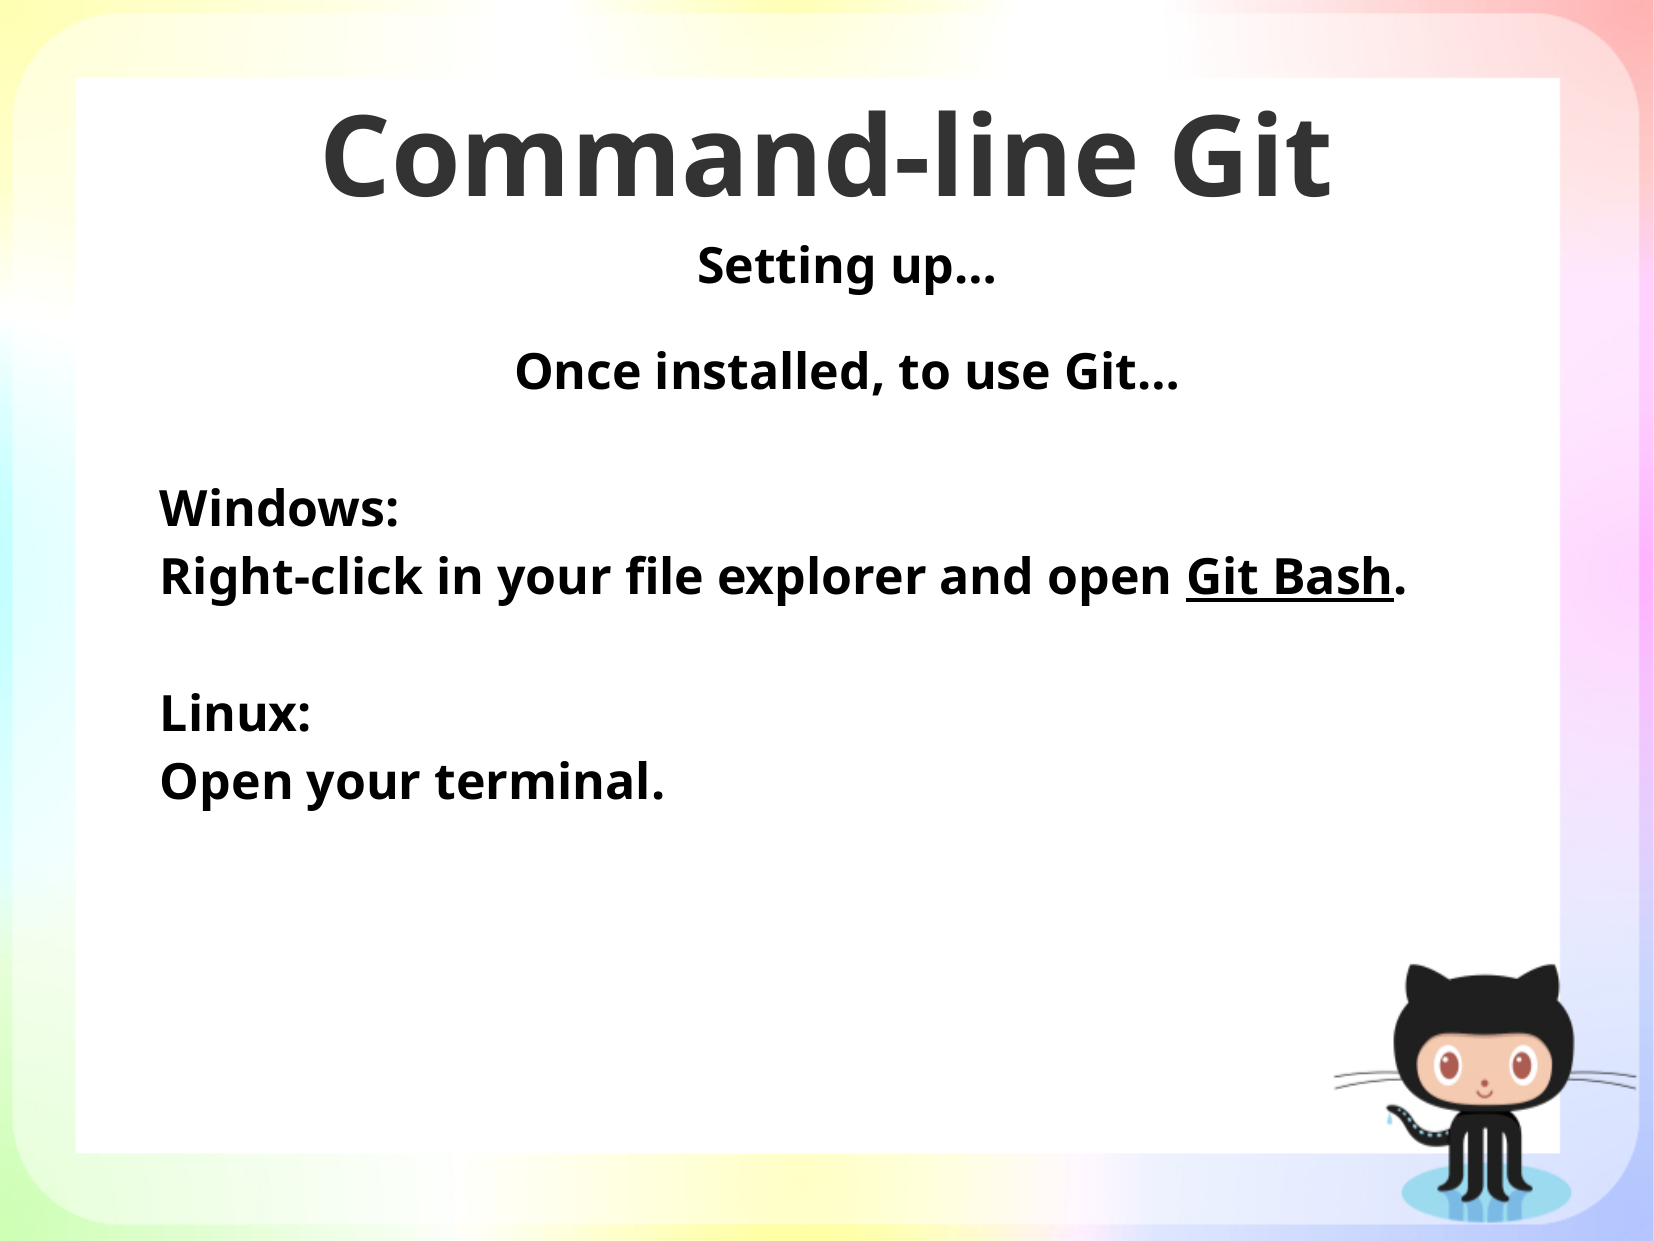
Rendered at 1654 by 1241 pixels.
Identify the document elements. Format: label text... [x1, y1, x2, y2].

text_box Setting up… [160, 230, 1535, 289]
text_box Once installed, to use Git… Windows: Right-click in your file explorer and open Git Bash. Linux: Open your terminal. [160, 336, 1535, 729]
title Command-line Git [82, 49, 1571, 257]
picture [0, 0, 1654, 1241]
